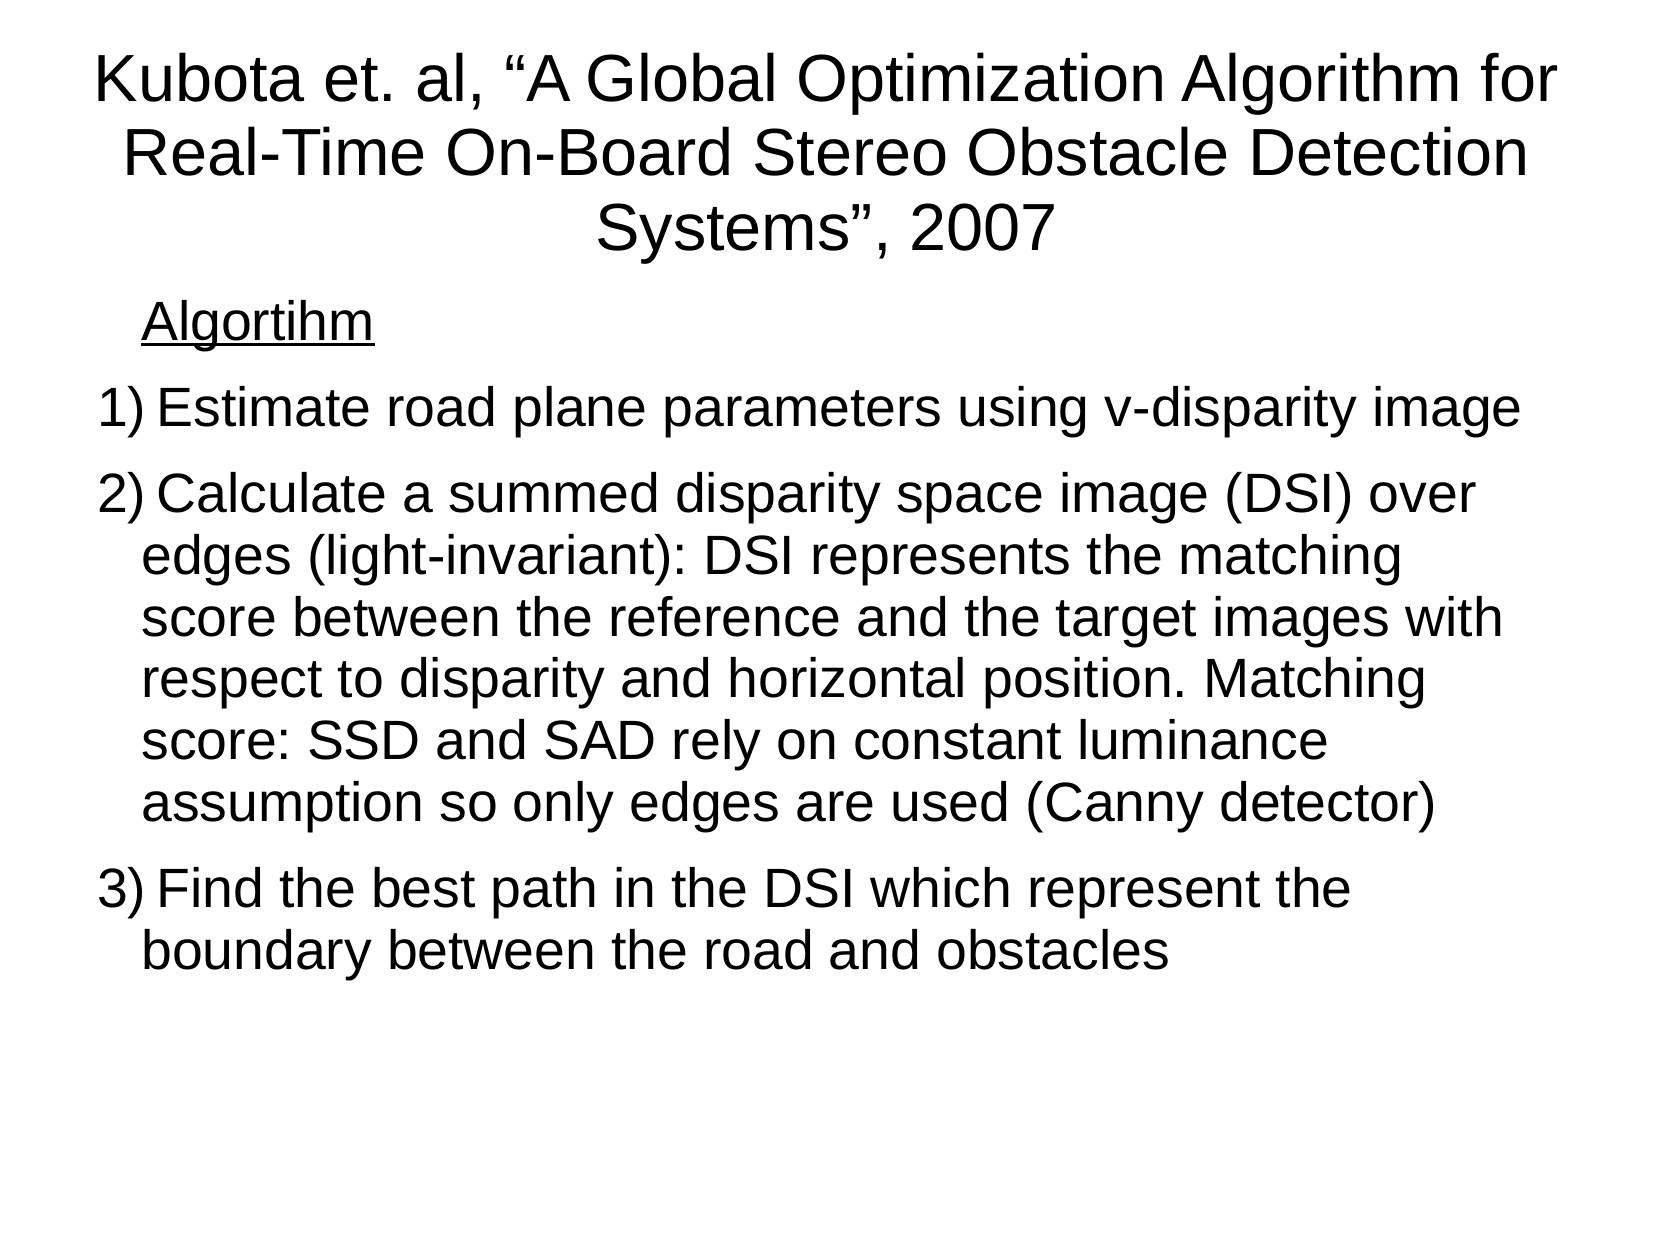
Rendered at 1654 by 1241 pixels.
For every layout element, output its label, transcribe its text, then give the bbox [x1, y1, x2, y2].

list Algortihm Estimate road plane parameters using v-disparity image Calculate a summed disparity space image (DSI) over edges (light-invariant): DSI represents the matching score between the reference and the target images with respect to disparity and horizontal position. Matching score: SSD and SAD rely on constant luminance assumption so only edges are used (Canny detector) Find the best path in the DSI which represent the boundary between the road and obstacles [82, 290, 1538, 1010]
title Kubota et. al, “A Global Optimization Algorithm for Real-Time On-Board Stereo Obstacle Detection Systems”, 2007 [82, 40, 1571, 265]
